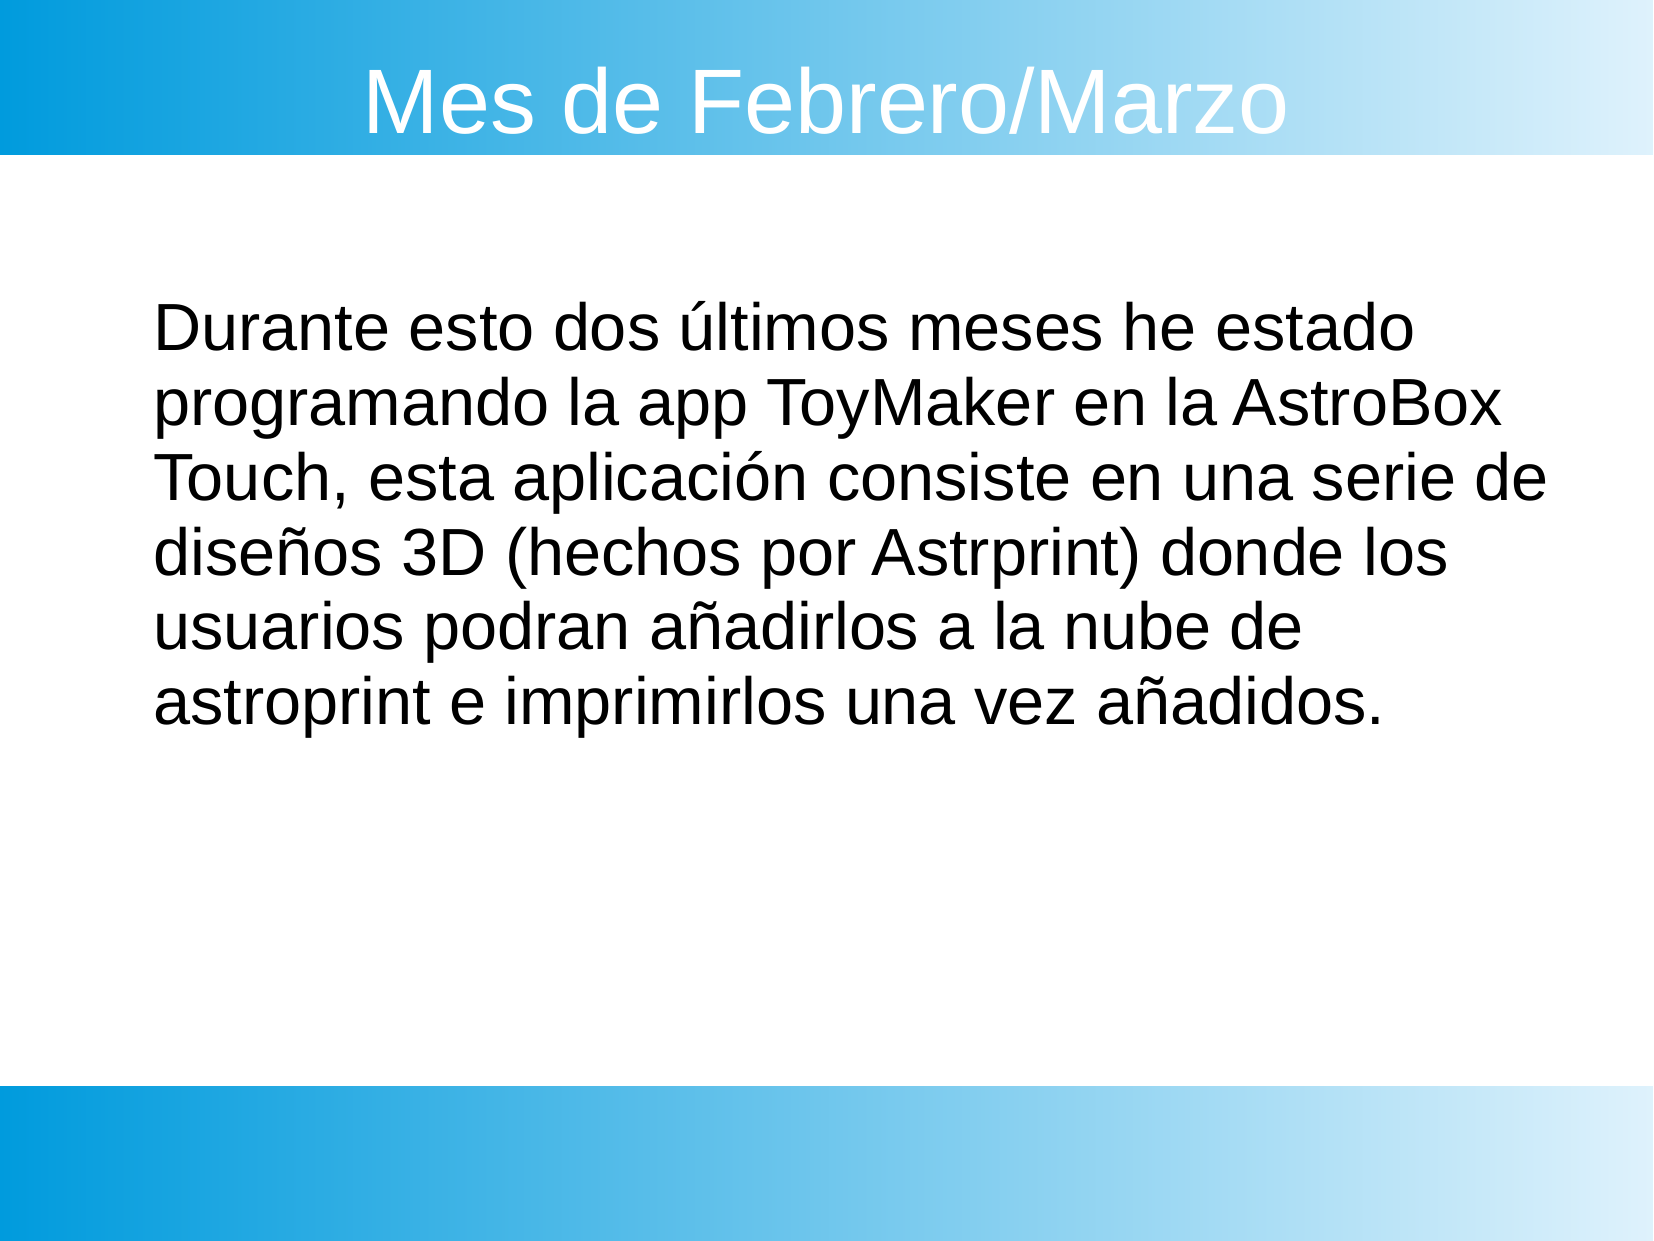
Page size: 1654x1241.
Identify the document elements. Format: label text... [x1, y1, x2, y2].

title Mes de Febrero/Marzo [82, 49, 1571, 155]
list Durante esto dos últimos meses he estado programando la app ToyMaker en la AstroBox Touch, esta aplicación consiste en una serie de diseños 3D (hechos por Astrprint) donde los usuarios podran añadirlos a la nube de astroprint e imprimirlos una vez añadidos. [82, 290, 1571, 1010]
